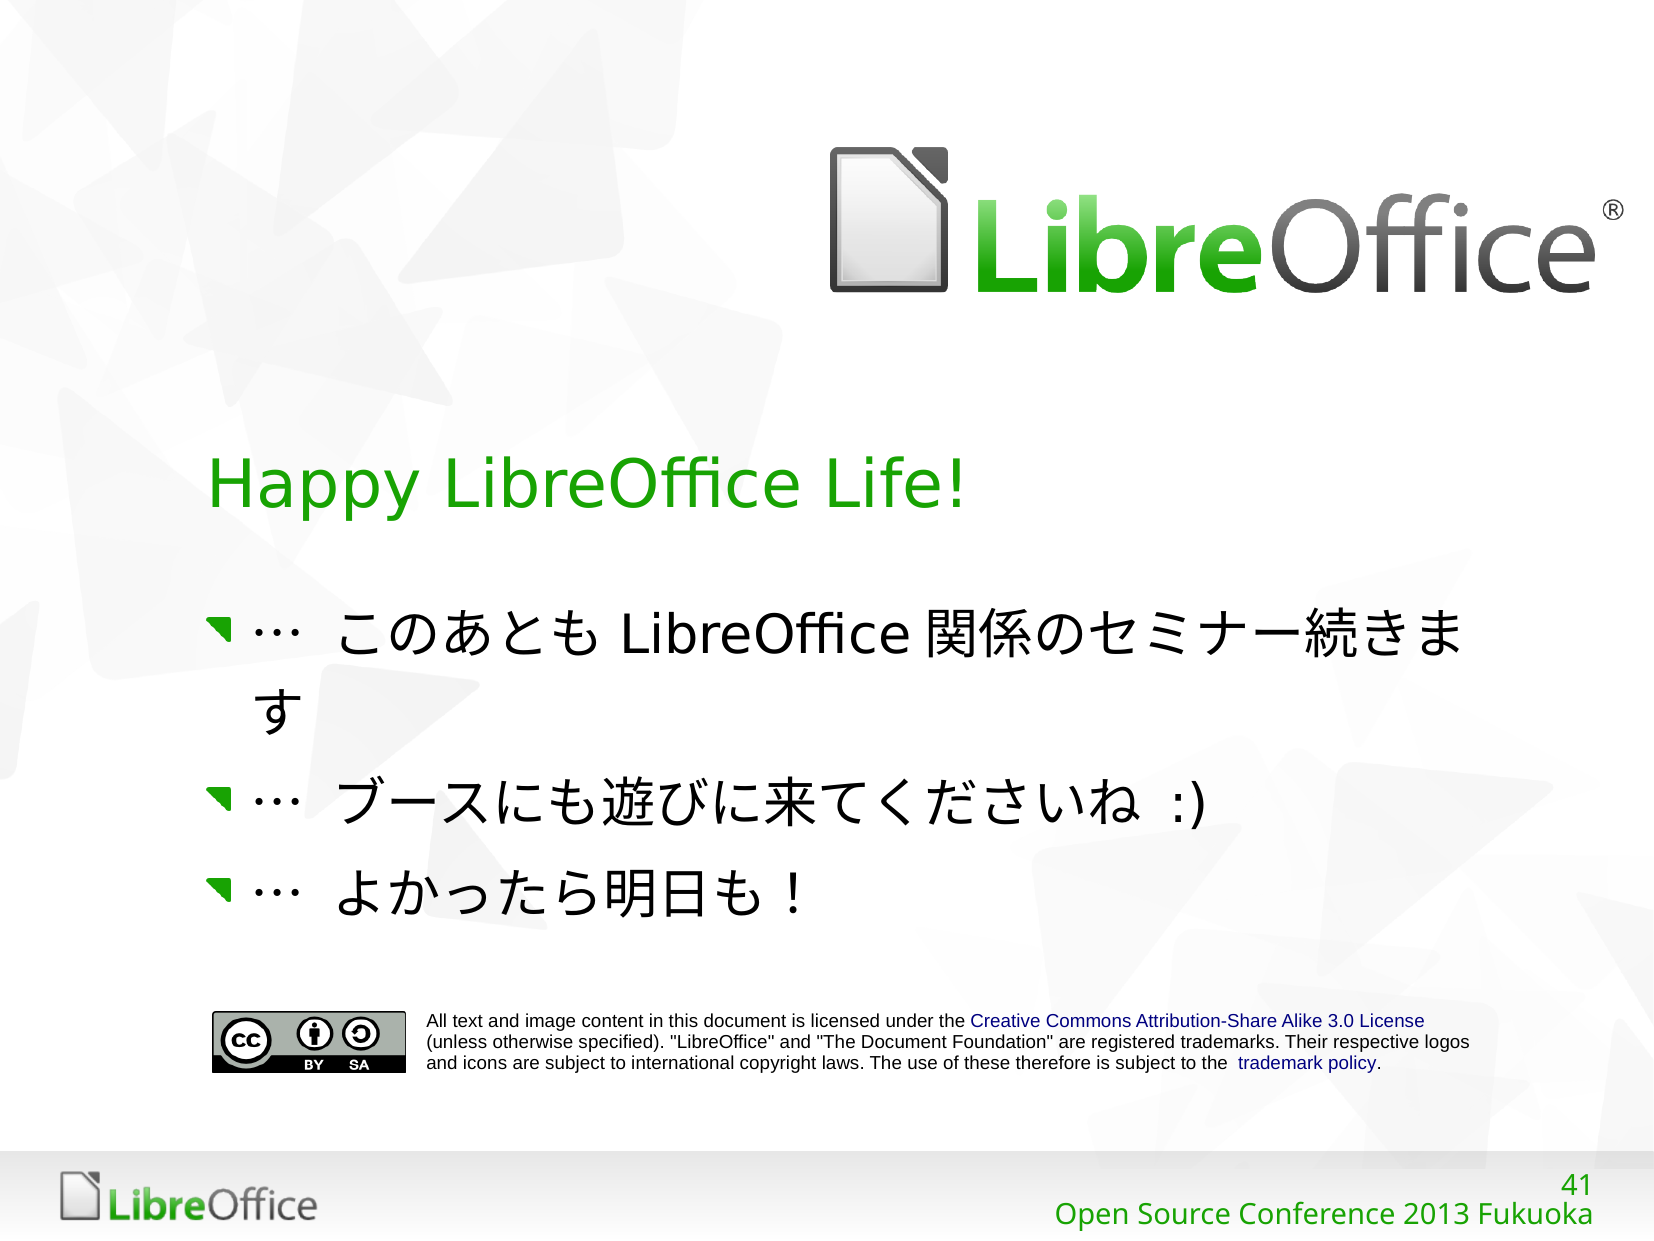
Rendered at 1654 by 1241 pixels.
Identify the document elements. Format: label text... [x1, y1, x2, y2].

list … このあともLibreOffice関係のセミナー続きます … ブースにも遊びに来てくださいね :) … よかったら明日も！ [206, 590, 1477, 945]
title Happy LibreOffice Life! [206, 395, 1477, 573]
picture [915, 548, 1654, 1169]
picture [212, 1011, 406, 1073]
picture [41, 1152, 337, 1240]
picture [0, 0, 1654, 930]
